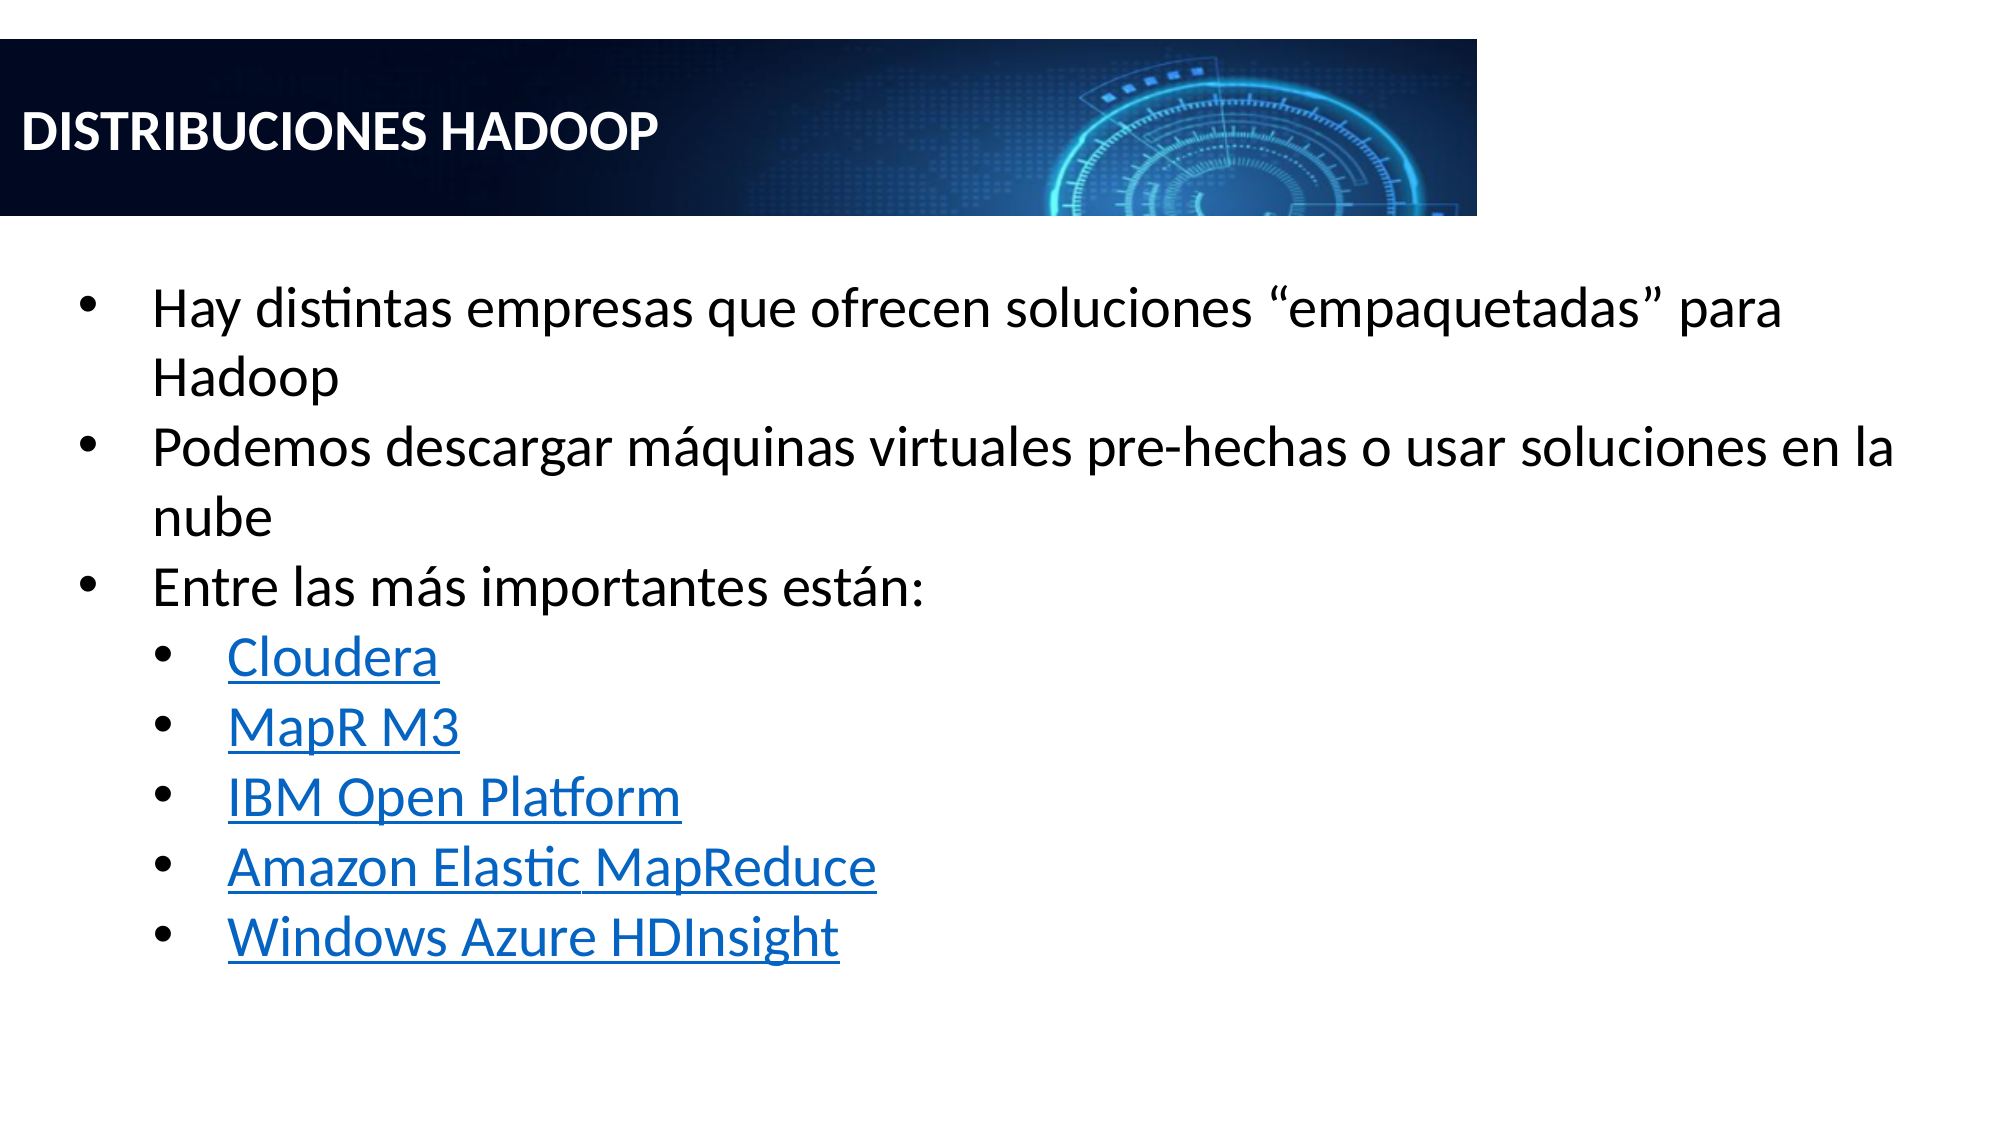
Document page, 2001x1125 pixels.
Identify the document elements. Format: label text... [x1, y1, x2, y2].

picture [0, 39, 1477, 216]
text_box DISTRIBUCIONES HADOOP [6, 84, 675, 170]
text_box Hay distintas empresas que ofrecen soluciones “empaquetadas” para Hadoop Podemos descargar máquinas virtuales pre-hechas o usar soluciones en la nube Entre las más importantes están: Cloudera MapR M3 IBM Open Platform Amazon Elastic MapReduce Windows Azure HDInsight [63, 261, 1977, 976]
